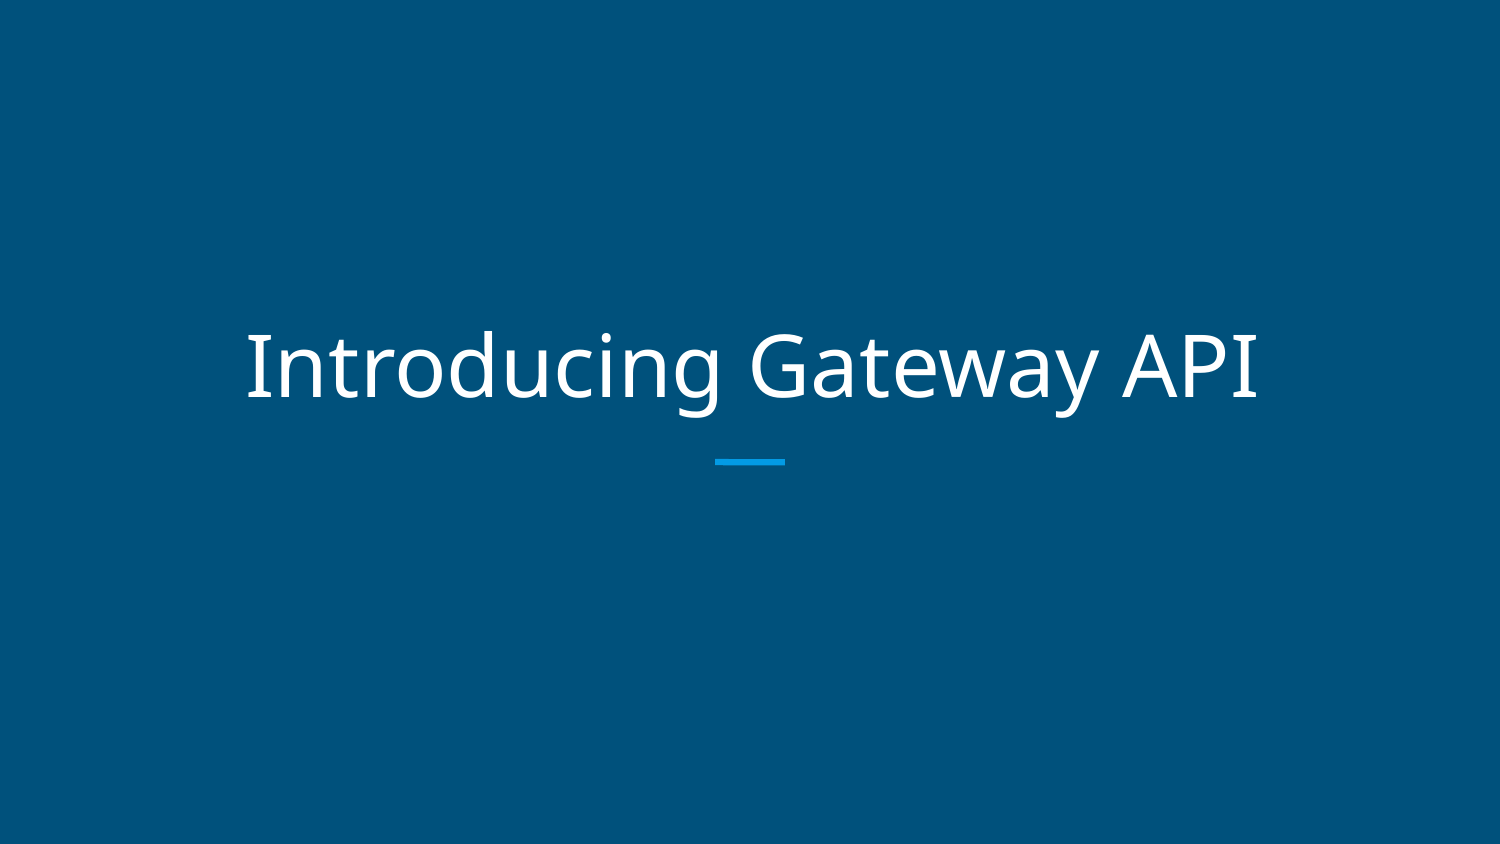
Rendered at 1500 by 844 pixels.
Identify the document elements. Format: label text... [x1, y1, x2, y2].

title Introducing Gateway API [78, 289, 1428, 439]
